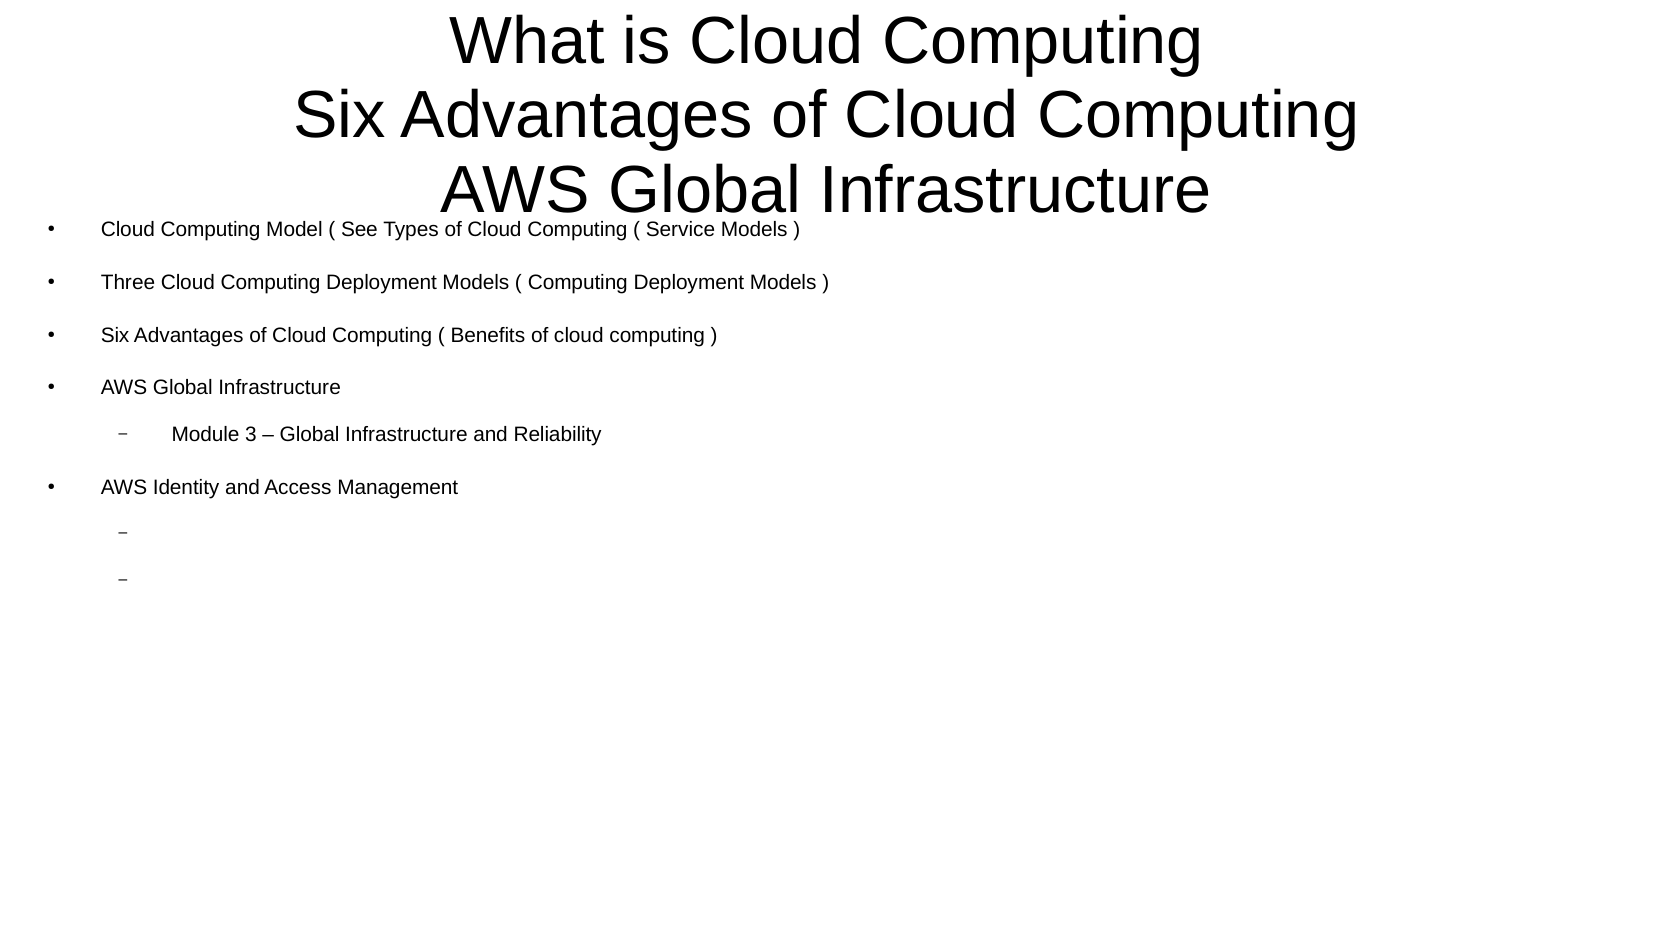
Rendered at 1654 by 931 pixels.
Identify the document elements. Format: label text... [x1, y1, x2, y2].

list Cloud Computing Model ( See Types of Cloud Computing ( Service Models ) Three Cloud Computing Deployment Models ( Computing Deployment Models ) Six Advantages of Cloud Computing ( Benefits of cloud computing ) AWS Global Infrastructure Module 3 – Global Infrastructure and Reliability AWS Identity and Access Management [30, 217, 1571, 901]
title What is Cloud Computing Six Advantages of Cloud Computing AWS Global Infrastructure [82, 2, 1571, 217]
